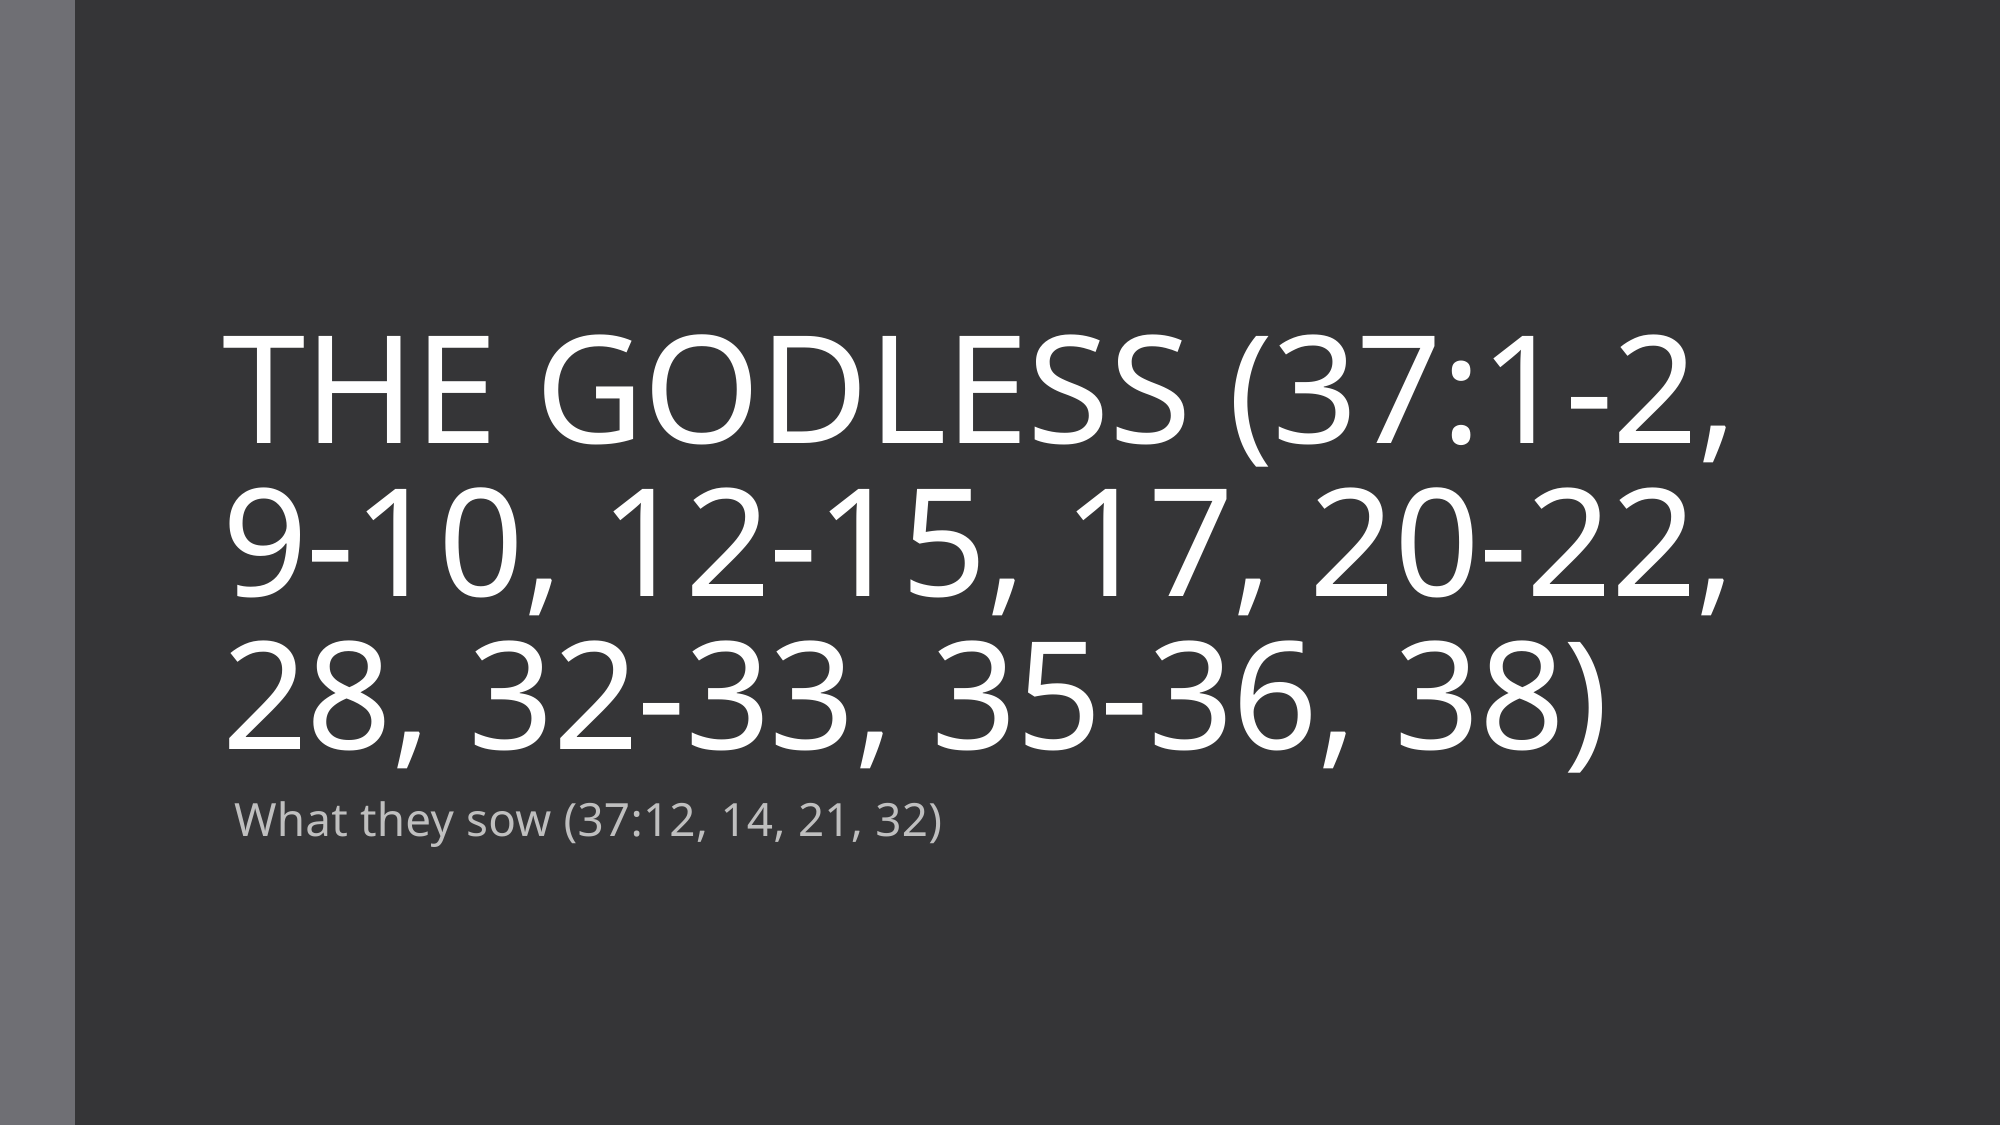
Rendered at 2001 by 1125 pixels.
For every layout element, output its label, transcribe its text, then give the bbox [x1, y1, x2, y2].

title THE GODLESS (37:1-2, 9-10, 12-15, 17, 20-22, 28, 32-33, 35-36, 38) [206, 124, 1752, 787]
subtitle What they sow (37:12, 14, 21, 32) [206, 787, 1752, 1066]
